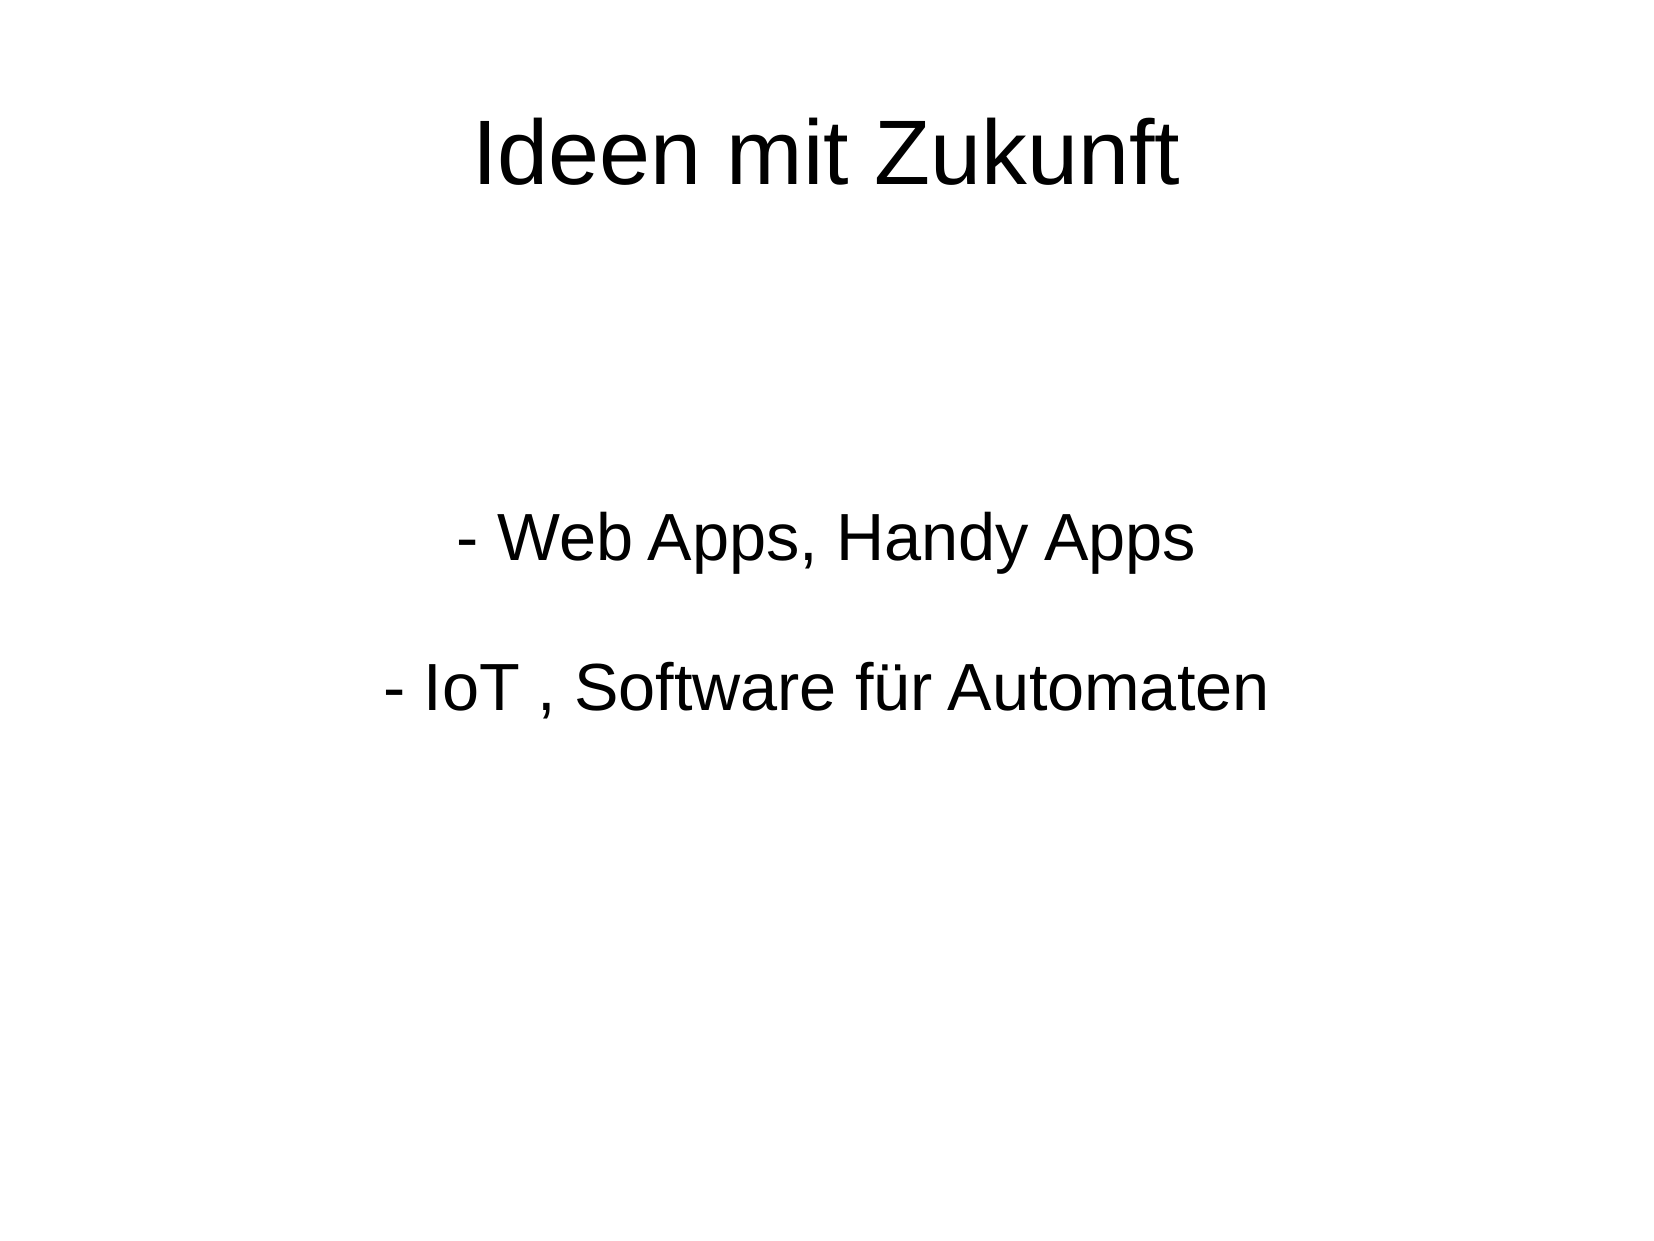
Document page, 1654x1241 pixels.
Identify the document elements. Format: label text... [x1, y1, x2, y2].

subtitle - Web Apps, Handy Apps - IoT , Software für Automaten [82, 290, 1571, 1010]
title Ideen mit Zukunft [82, 49, 1571, 257]
